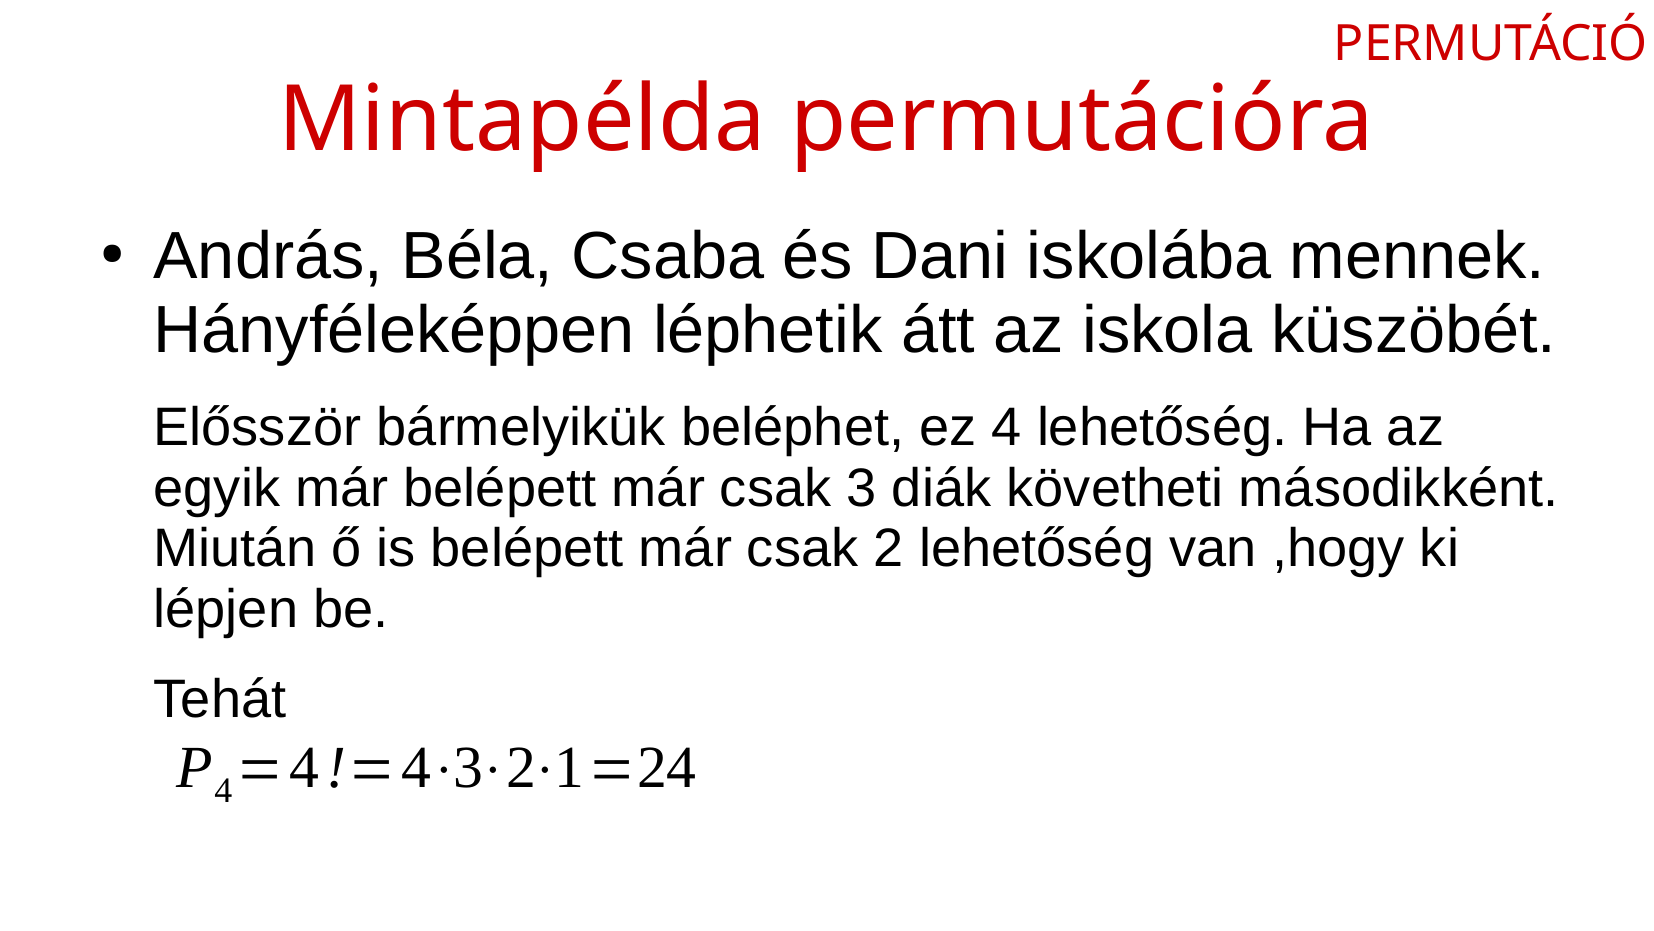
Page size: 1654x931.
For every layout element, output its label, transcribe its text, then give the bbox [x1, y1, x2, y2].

title Mintapélda permutációra [82, 37, 1571, 193]
chart [158, 735, 714, 811]
title PERMUTÁCIÓ [1327, 6, 1654, 76]
list András, Béla, Csaba és Dani iskolába mennek. Hányféleképpen léphetik átt az iskola küszöbét. Elősször bármelyikük beléphet, ez 4 lehetőség. Ha az egyik már belépett már csak 3 diák követheti másodikként. Miután ő is belépett már csak 2 lehetőség van ,hogy ki lépjen be. Tehát [82, 217, 1571, 758]
